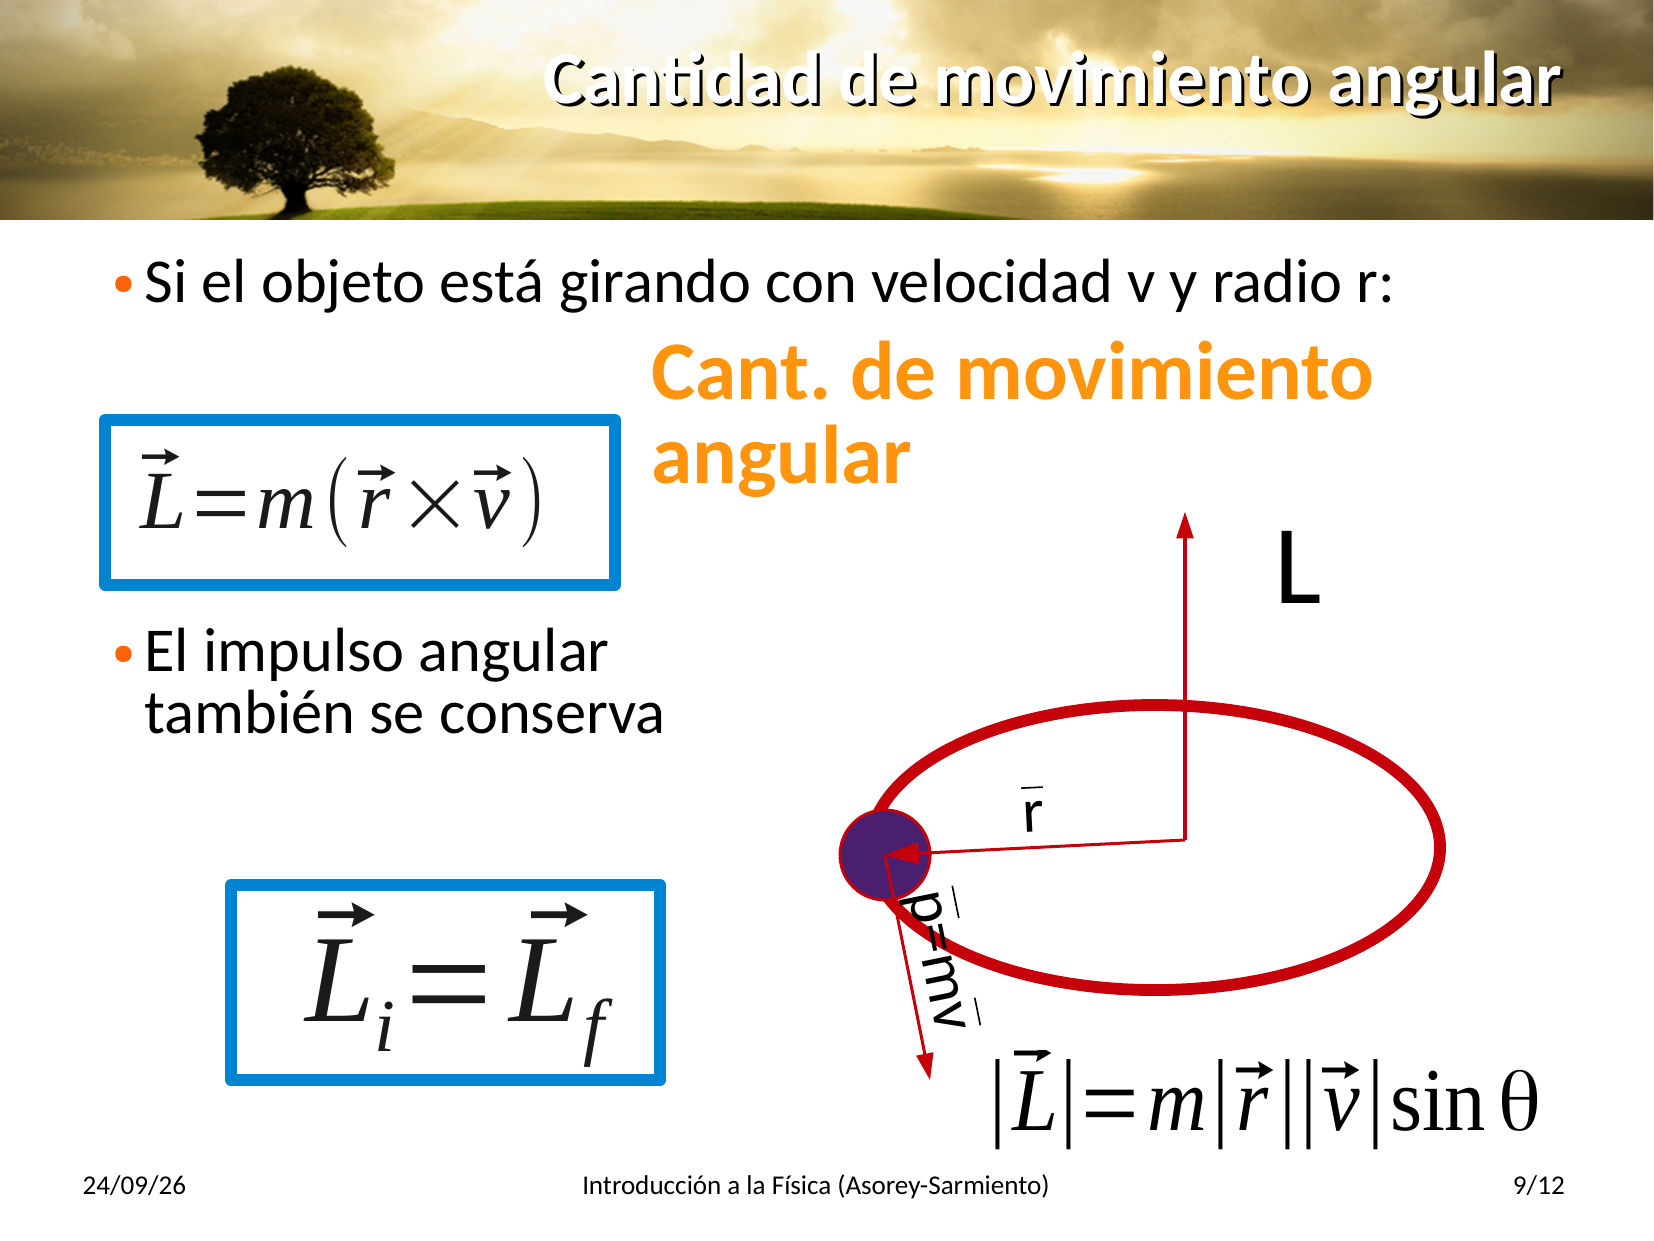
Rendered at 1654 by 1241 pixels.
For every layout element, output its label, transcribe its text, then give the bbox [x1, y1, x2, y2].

text_box [840, 810, 930, 901]
chart [291, 896, 622, 1067]
chart [129, 444, 554, 552]
text_box Cant. de movimiento angular [636, 330, 1393, 548]
list Si el objeto está girando con velocidad v y radio r: El impulso angular también se conserva [82, 255, 1571, 1141]
chart [975, 1050, 1548, 1154]
text_box L [1260, 511, 1337, 664]
text_box [887, 855, 931, 899]
title Cantidad de movimiento angular [75, 19, 1564, 151]
picture [0, 0, 1654, 220]
